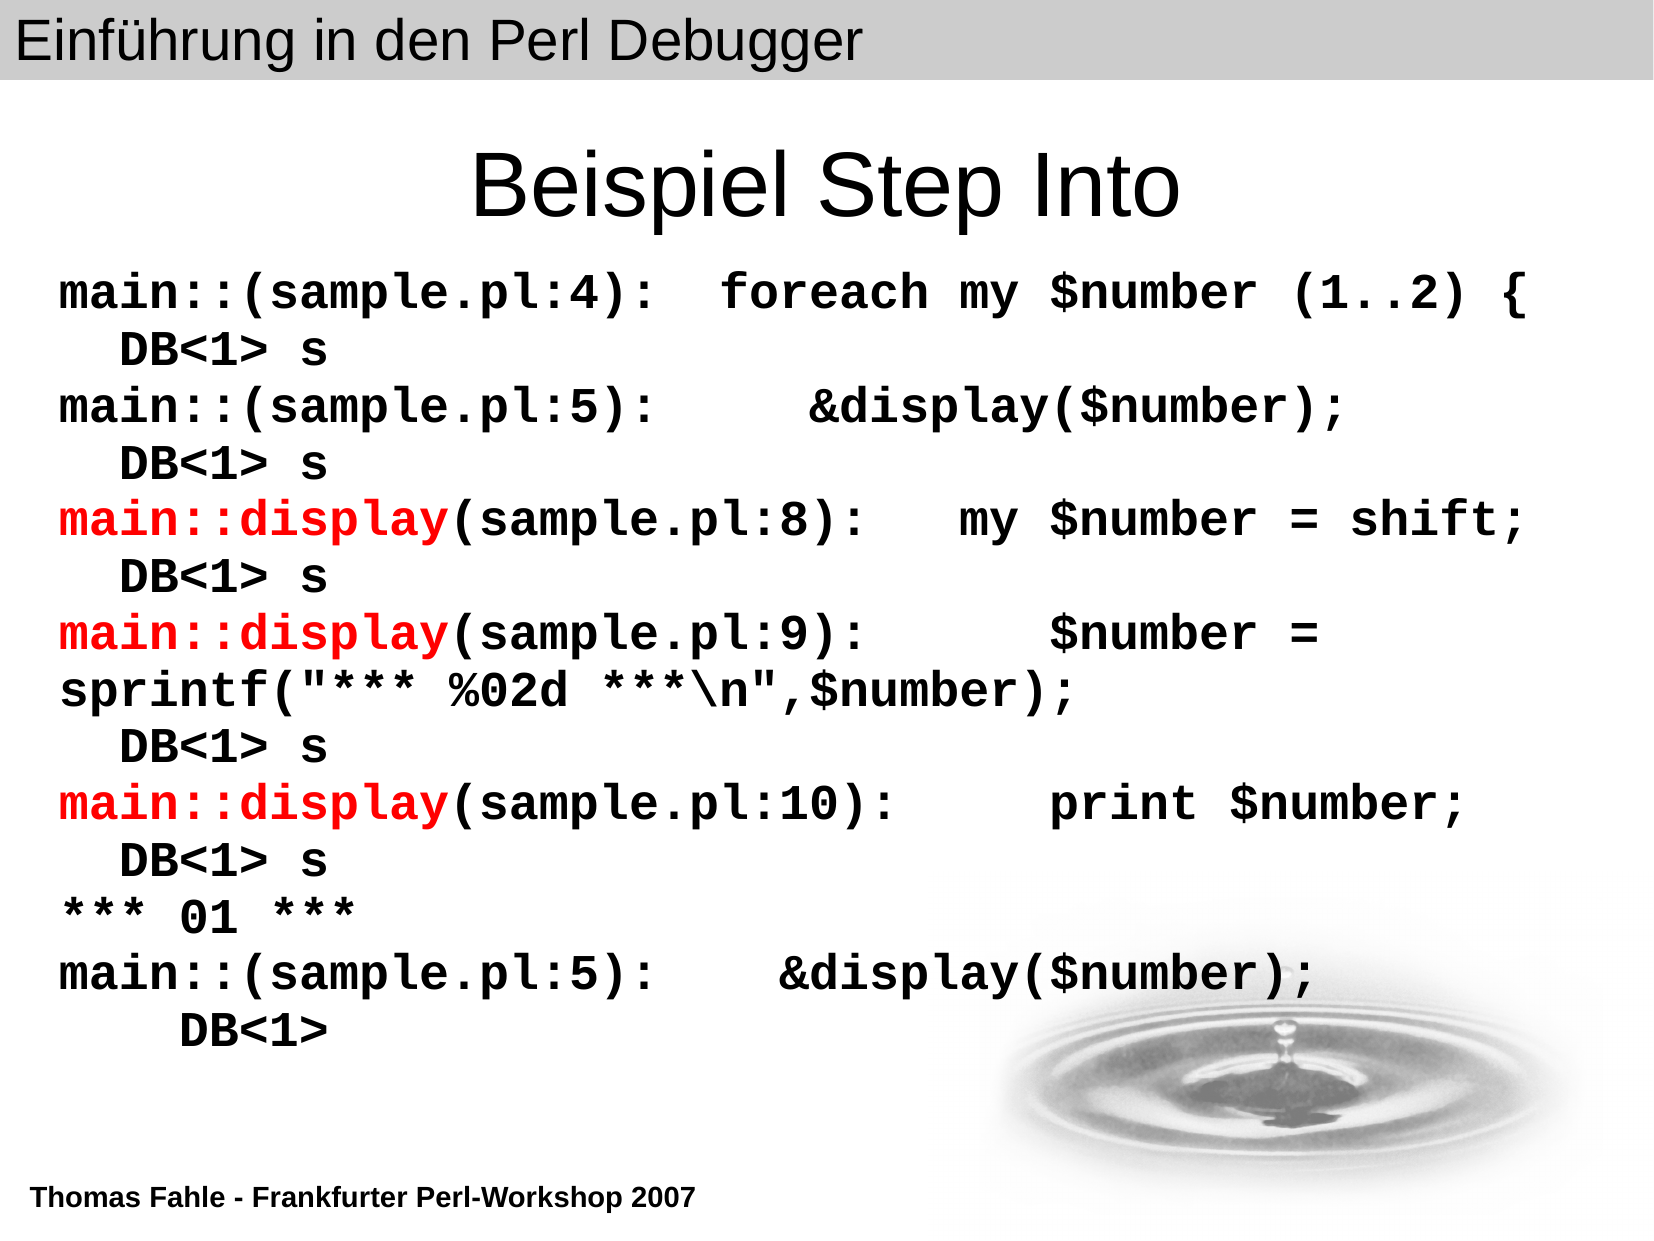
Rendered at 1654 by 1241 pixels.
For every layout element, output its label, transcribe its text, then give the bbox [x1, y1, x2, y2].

title Beispiel Step Into [82, 88, 1571, 281]
picture [0, 80, 1654, 1241]
subtitle main::(sample.pl:4): foreach my $number (1..2) { DB<1> s main::(sample.pl:5): &display($number); DB<1> s main::display(sample.pl:8): my $number = shift; DB<1> s main::display(sample.pl:9): $number = sprintf("*** %02d ***\n",$number); DB<1> s main::display(sample.pl:10): print $number; DB<1> s *** 01 *** main::(sample.pl:5): &display($number); DB<1> [59, 265, 1548, 1063]
